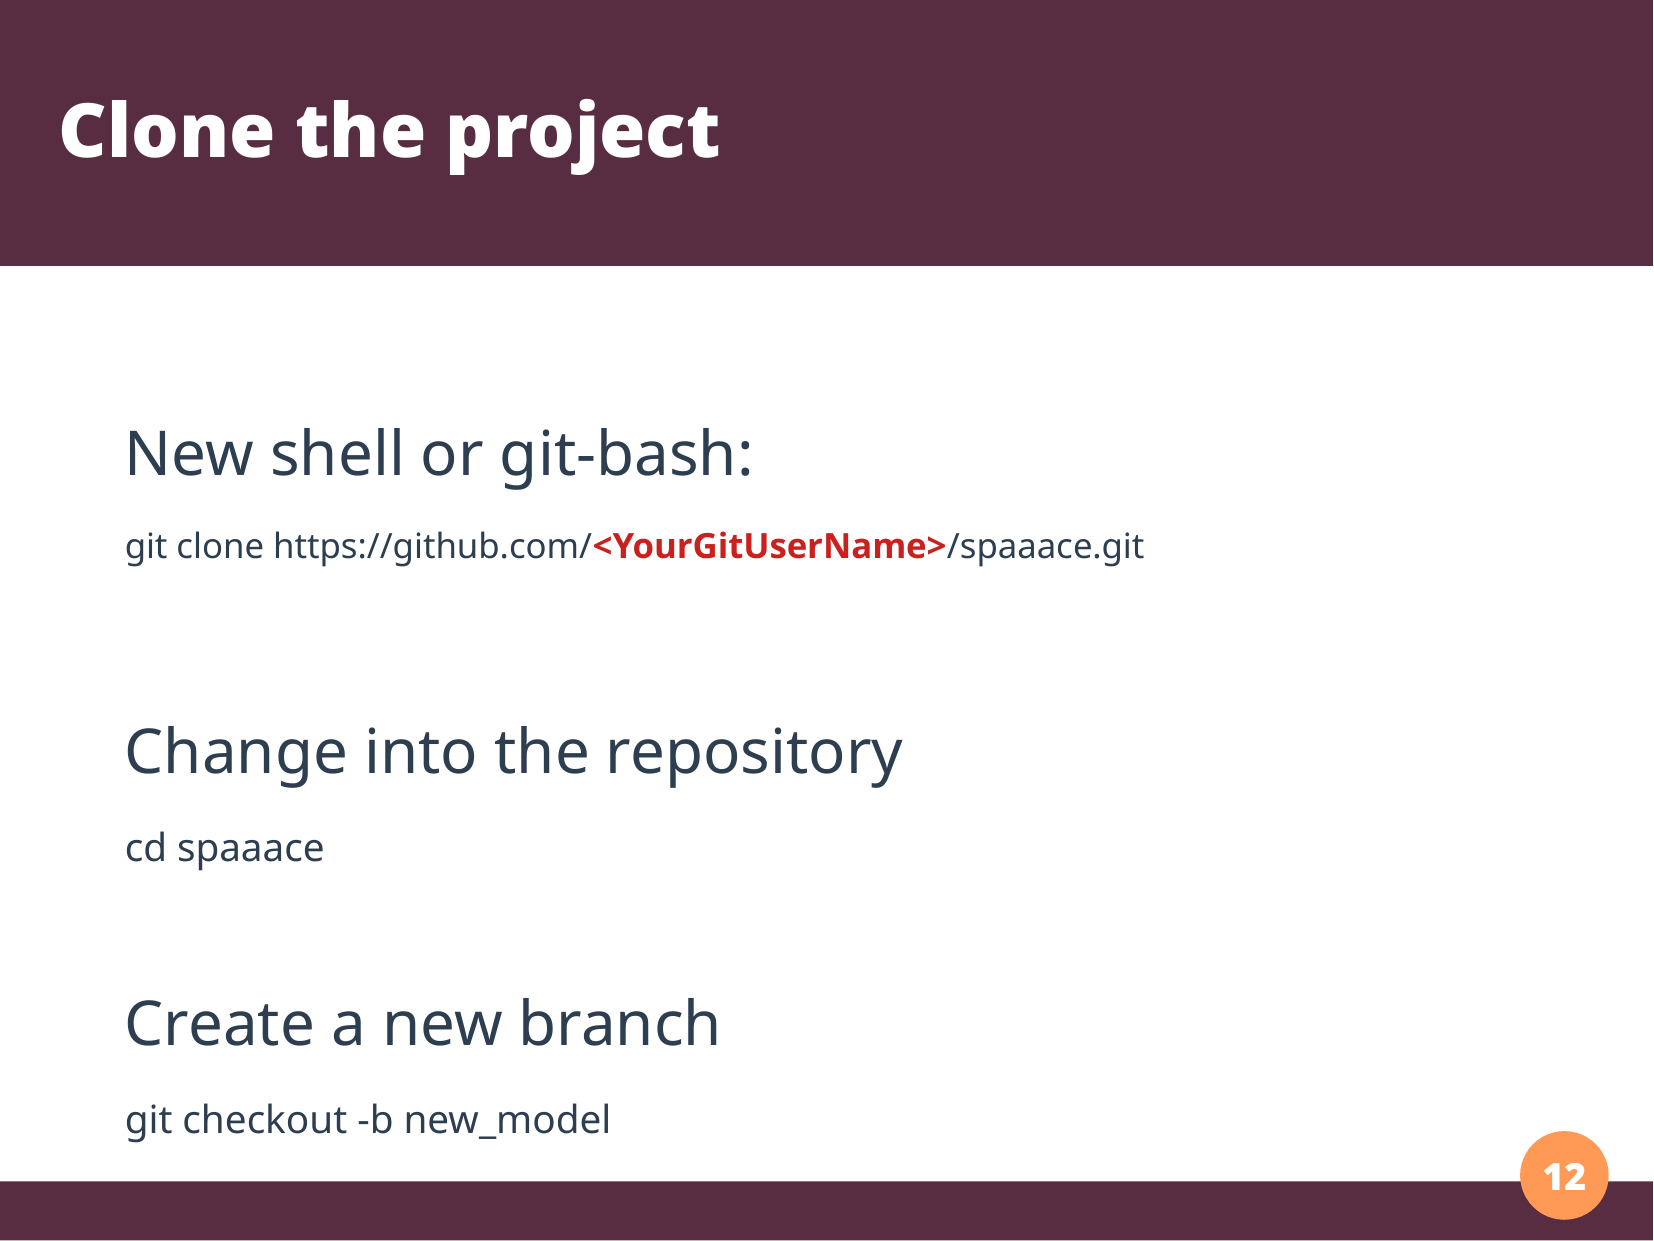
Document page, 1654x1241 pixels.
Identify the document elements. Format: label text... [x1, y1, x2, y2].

list New shell or git-bash: git clone https://github.com/<YourGitUserName>/spaaace.git Change into the repository cd spaaace Create a new branch git checkout -b new_model [58, 324, 1594, 1152]
title Clone the project [58, 49, 1594, 207]
